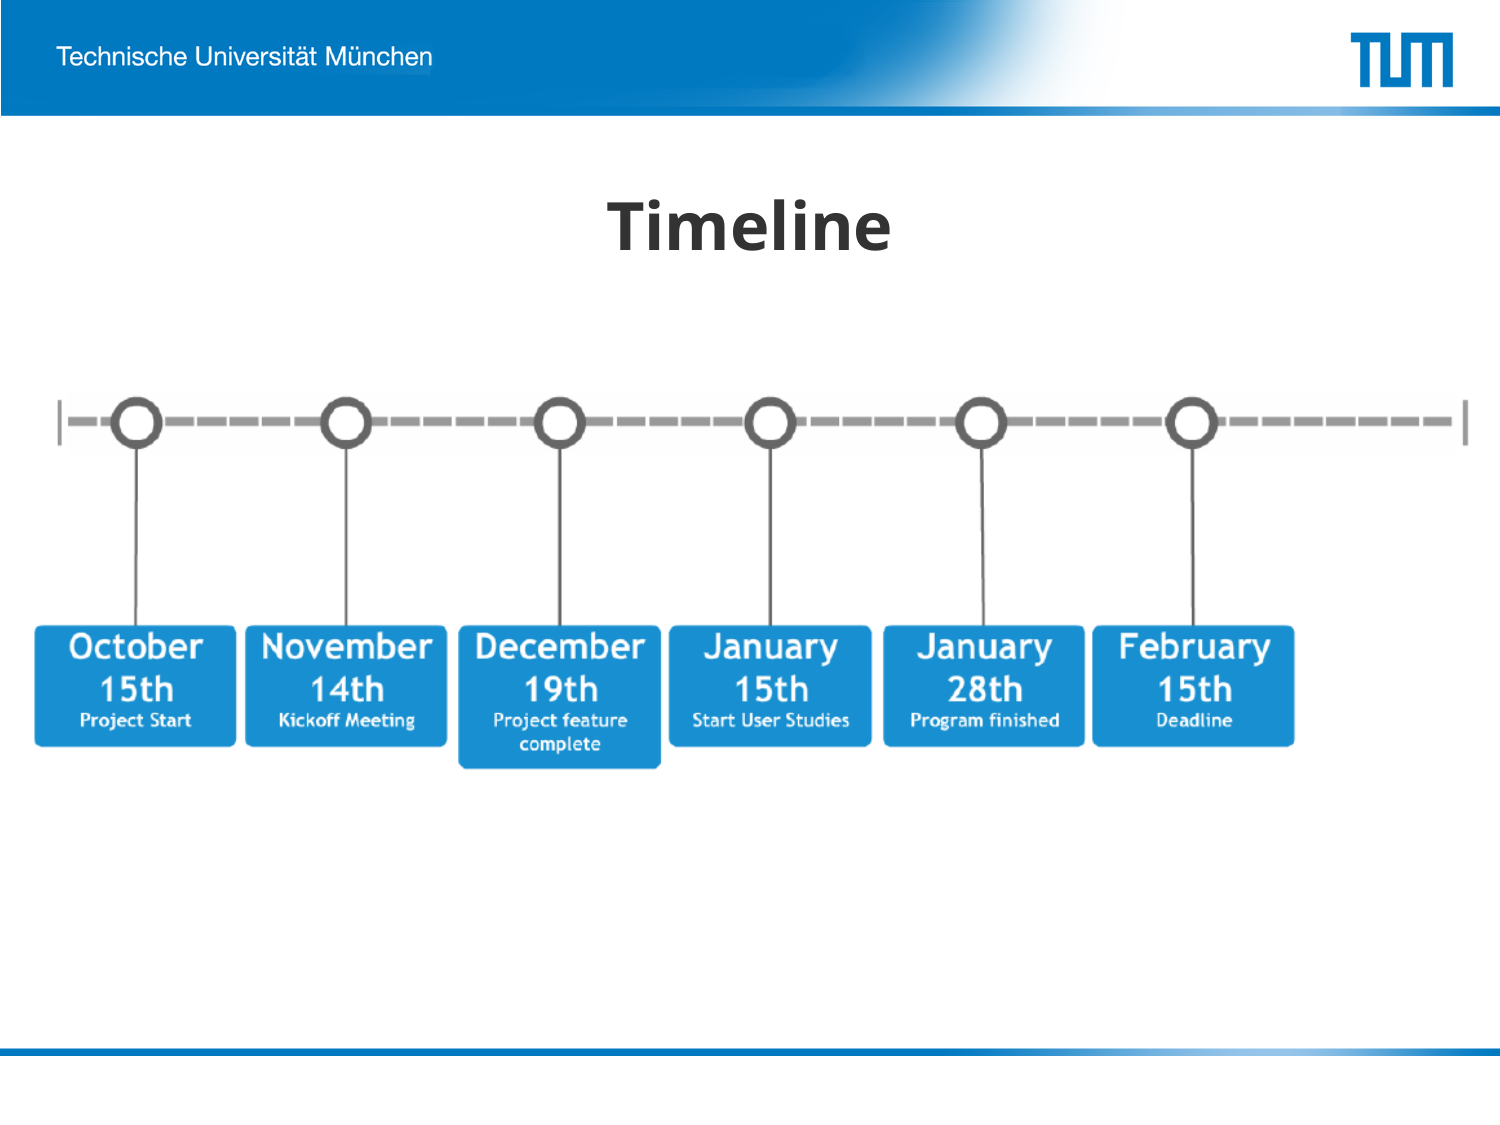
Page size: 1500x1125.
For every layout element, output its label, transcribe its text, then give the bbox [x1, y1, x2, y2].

picture [0, 0, 1500, 1125]
text_box Timeline [53, 125, 1447, 324]
